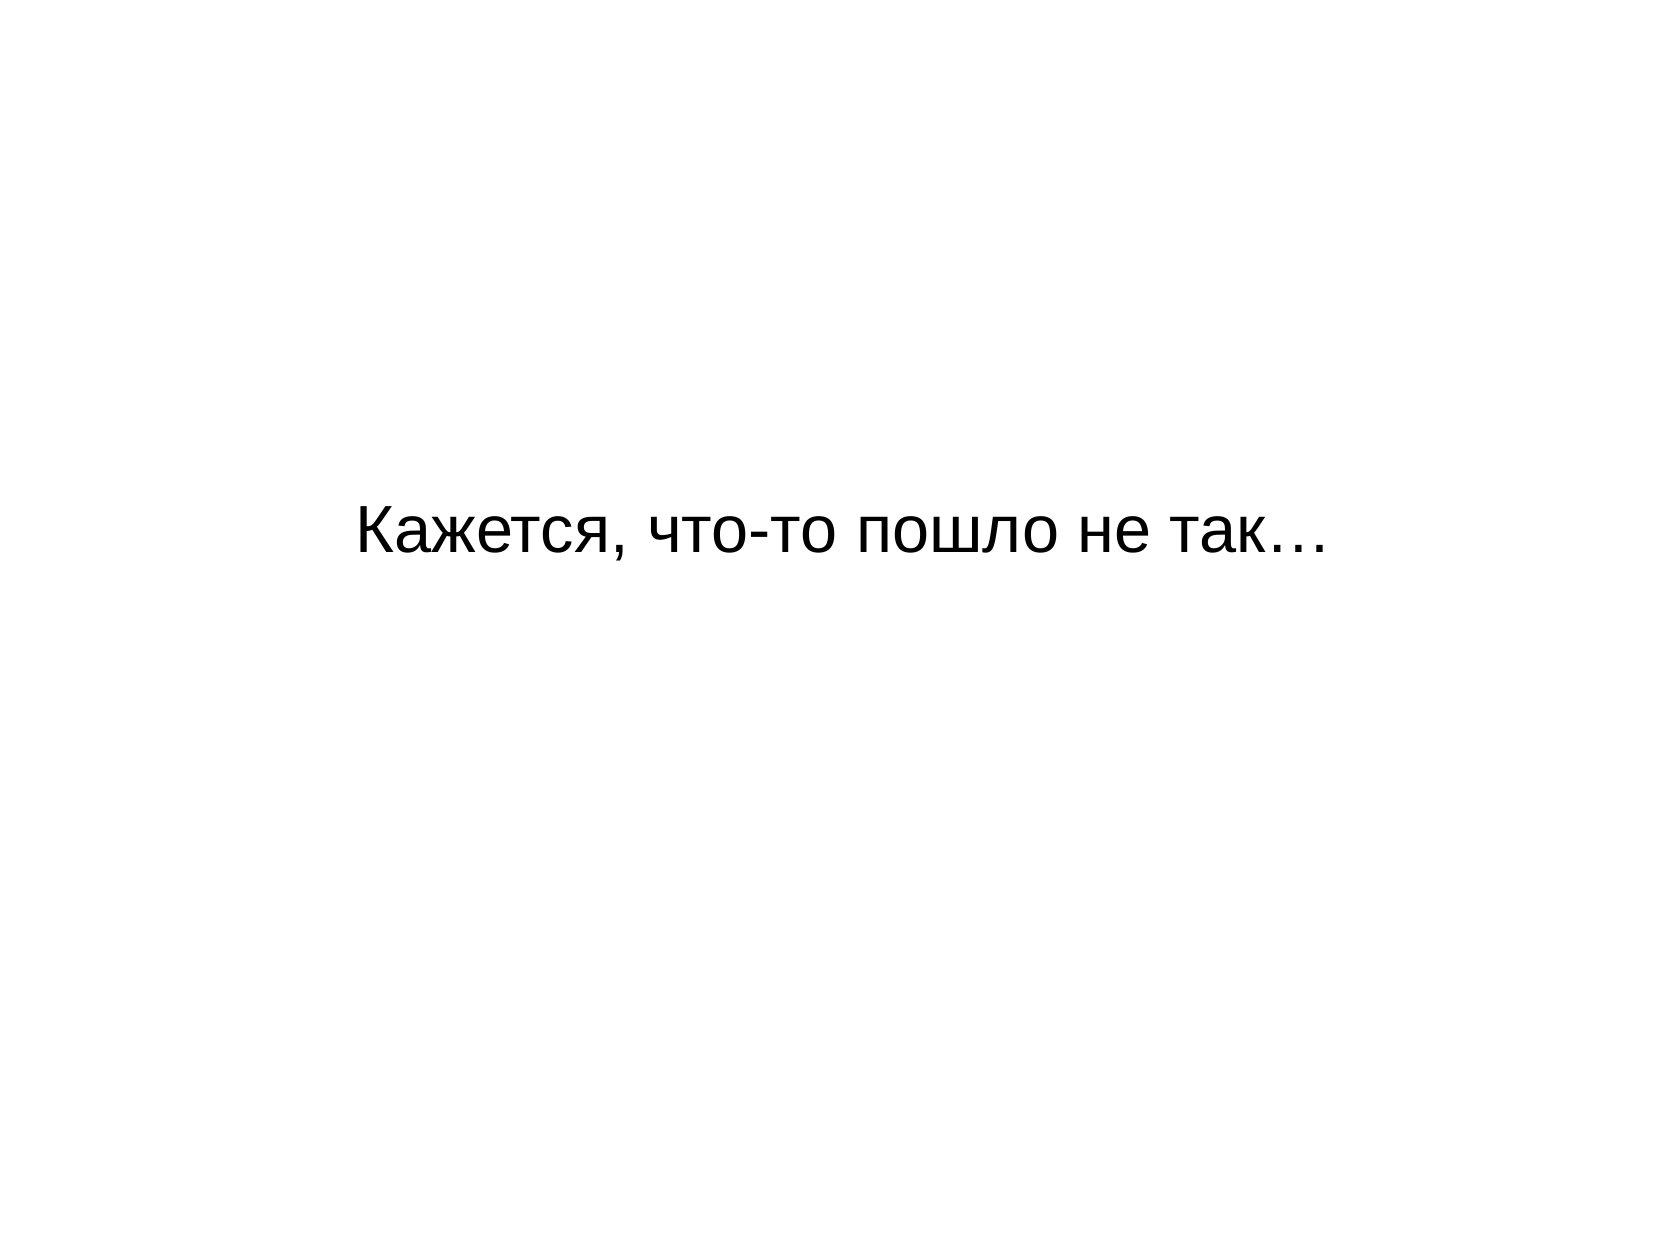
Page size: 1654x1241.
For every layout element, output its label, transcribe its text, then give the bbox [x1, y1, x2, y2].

subtitle Кажется, что-то пошло не так… [82, 49, 1571, 1010]
